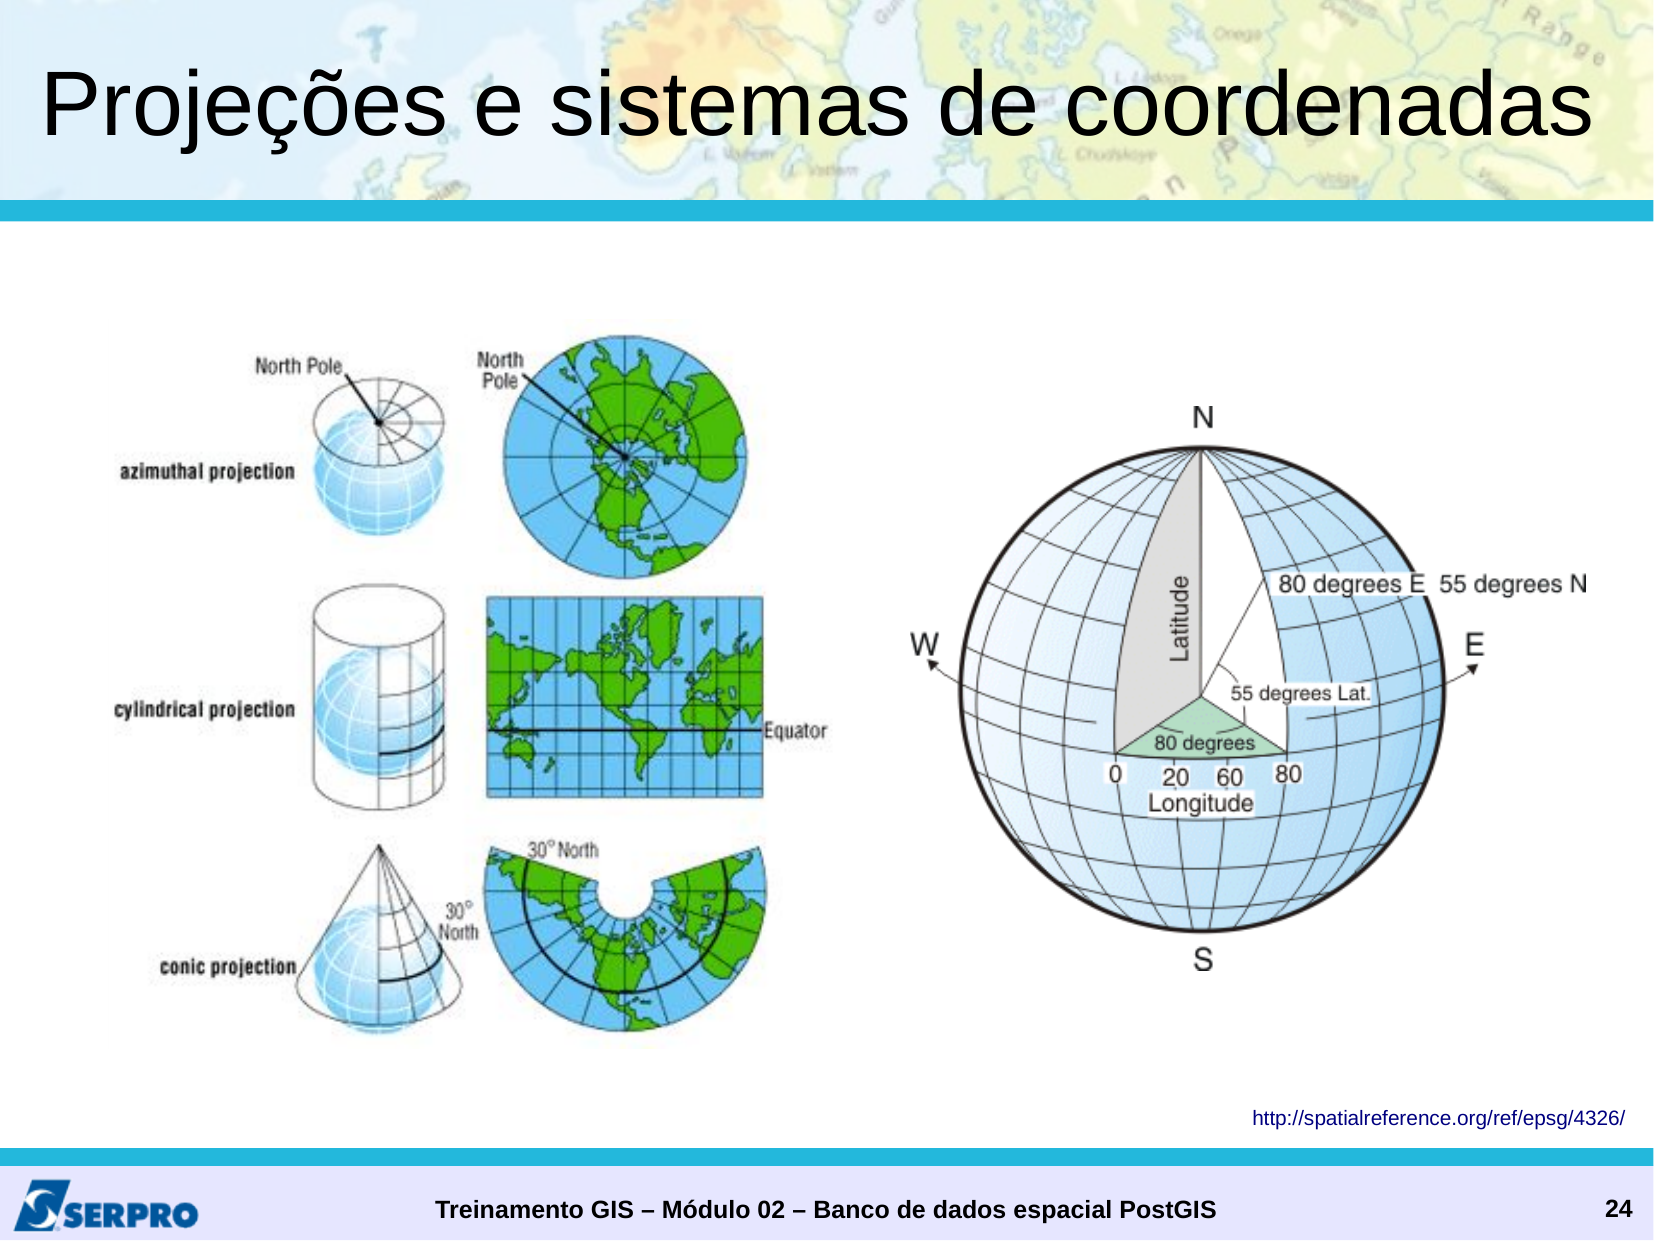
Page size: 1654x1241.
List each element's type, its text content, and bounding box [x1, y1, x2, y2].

picture [10, 1177, 201, 1235]
picture [910, 406, 1586, 971]
picture [107, 319, 835, 1049]
title Projeções e sistemas de coordenadas [40, 49, 1614, 159]
text_box http://spatialreference.org/ref/epsg/4326/ [1237, 1099, 1641, 1138]
